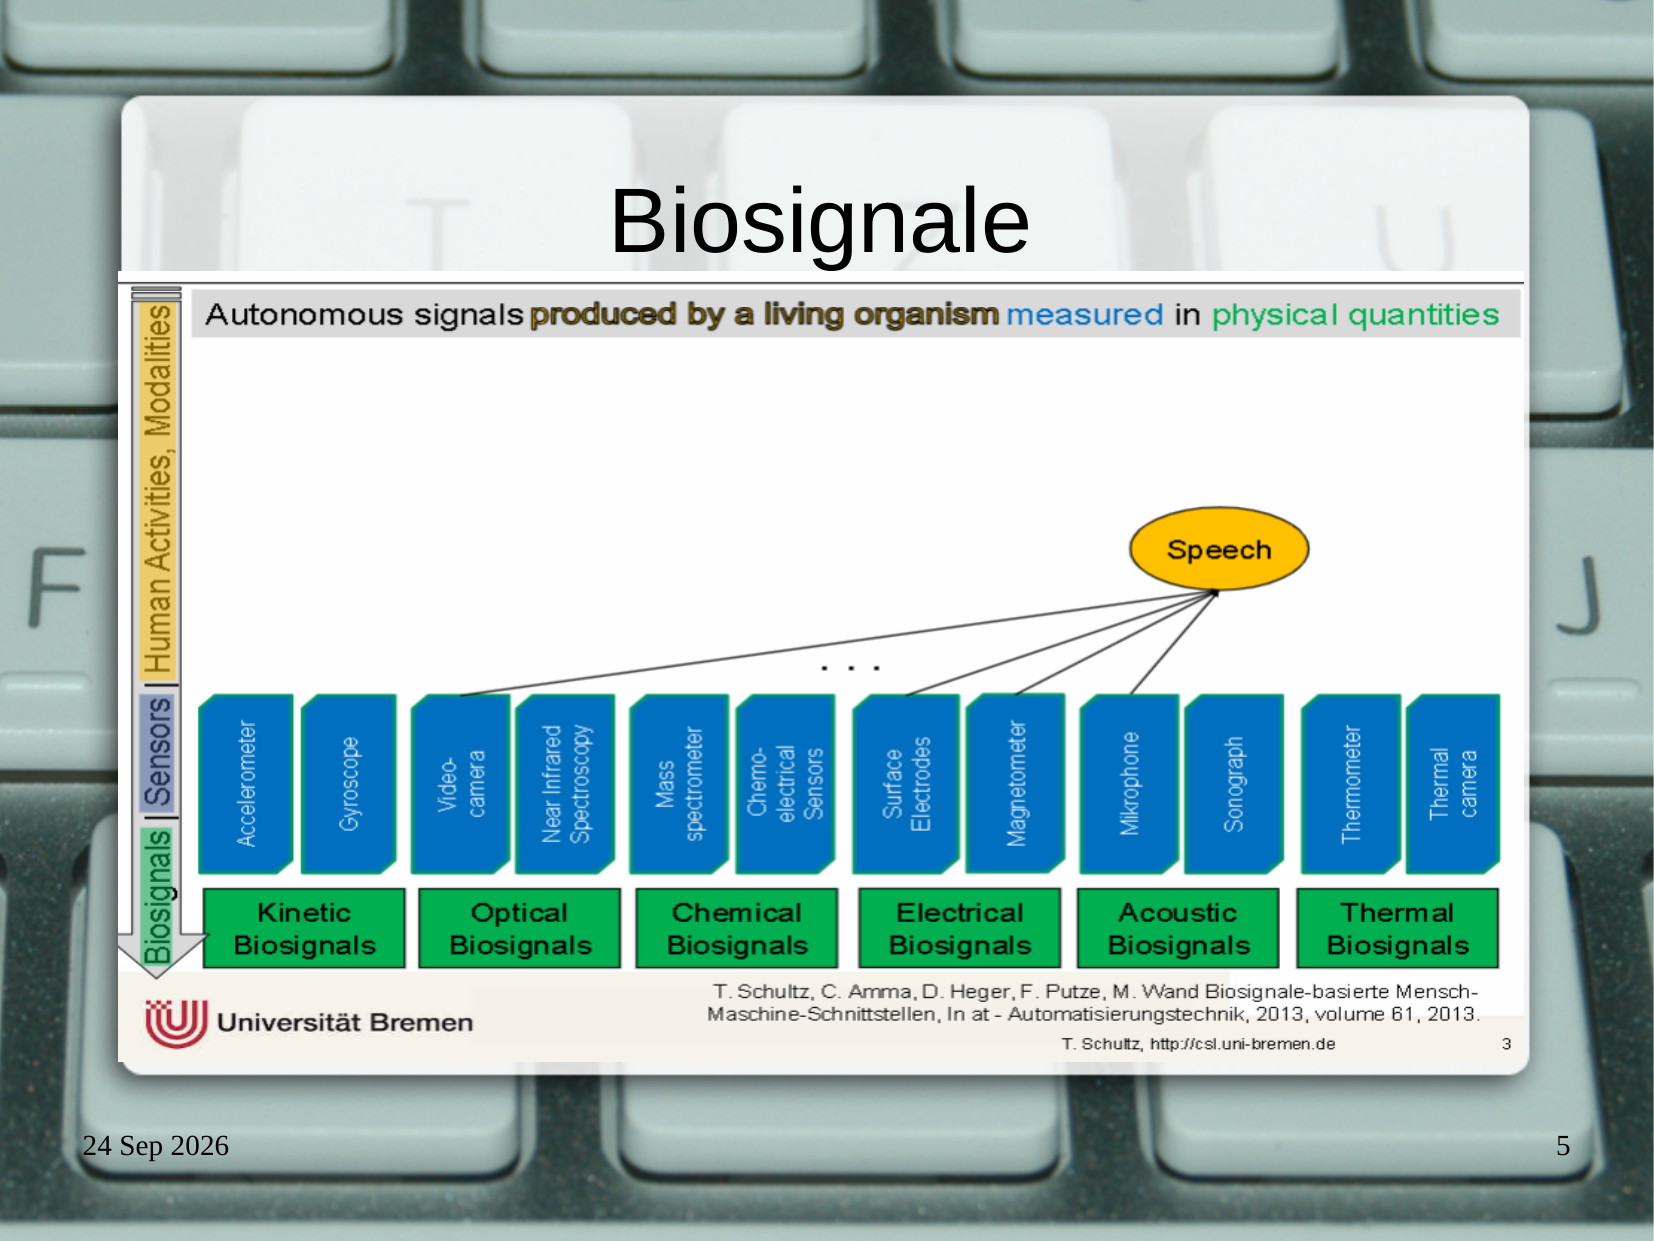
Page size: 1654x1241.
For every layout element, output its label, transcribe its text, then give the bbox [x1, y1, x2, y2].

title Biosignale [135, 117, 1506, 271]
picture [0, 0, 1654, 1241]
